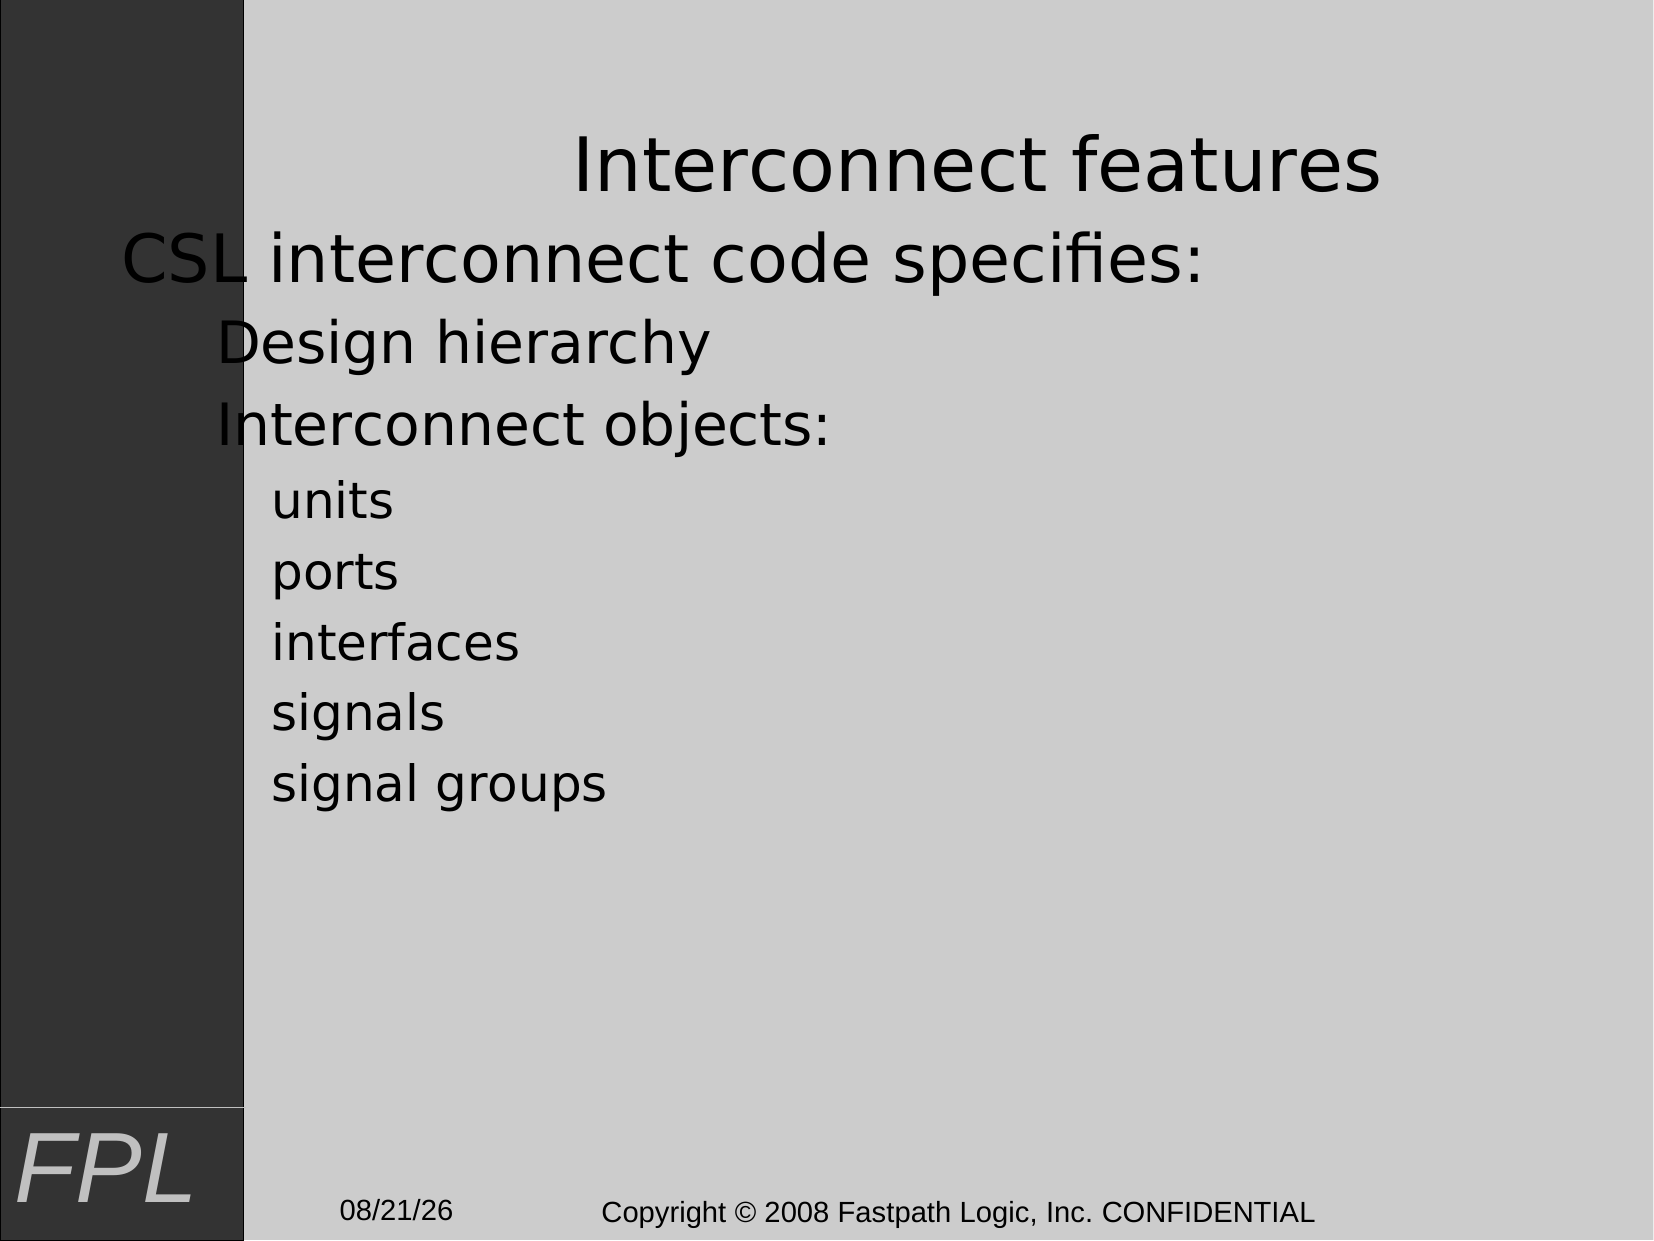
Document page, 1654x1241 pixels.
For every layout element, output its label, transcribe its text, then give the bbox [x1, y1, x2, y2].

title Interconnect features [427, 57, 1530, 220]
list CSL interconnect code specifies: Design hierarchy Interconnect objects: units ports interfaces signals signal groups [121, 220, 1561, 1133]
